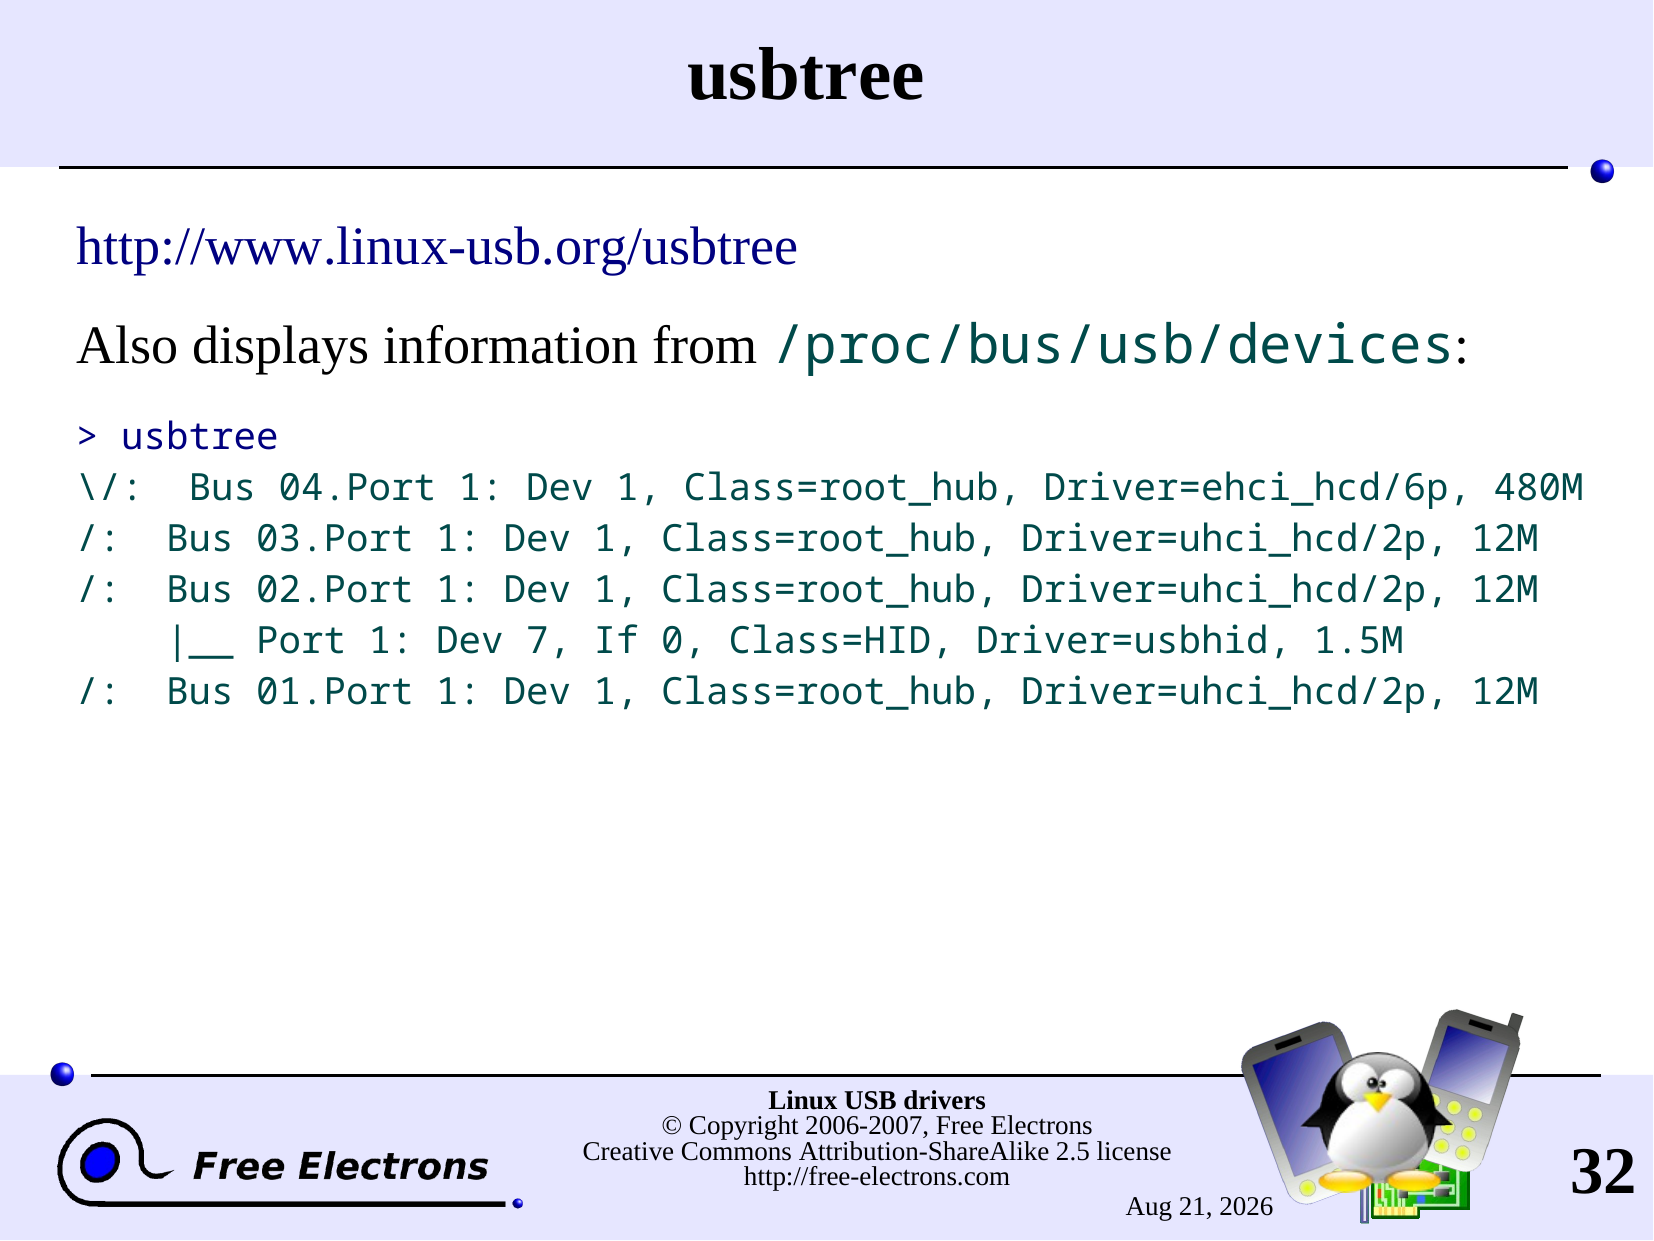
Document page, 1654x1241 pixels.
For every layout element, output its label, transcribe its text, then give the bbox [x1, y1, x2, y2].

picture [50, 1107, 527, 1216]
picture [1231, 1066, 1521, 1241]
title usbtree [60, 25, 1551, 124]
list http://www.linux-usb.org/usbtree Also displays information from /proc/bus/usb/devices: > usbtree \/: Bus 04.Port 1: Dev 1, Class=root_hub, Driver=ehci_hcd/6p, 480M /: Bus 03.Port 1: Dev 1, Class=root_hub, Driver=uhci_hcd/2p, 12M /: Bus 02.Port 1: Dev 1, Class=root_hub, Driver=uhci_hcd/2p, 12M |__ Port 1: Dev 7, If 0, Class=HID, Driver=usbhid, 1.5M /: Bus 01.Port 1: Dev 1, Class=root_hub, Driver=uhci_hcd/2p, 12M [58, 216, 1584, 1066]
